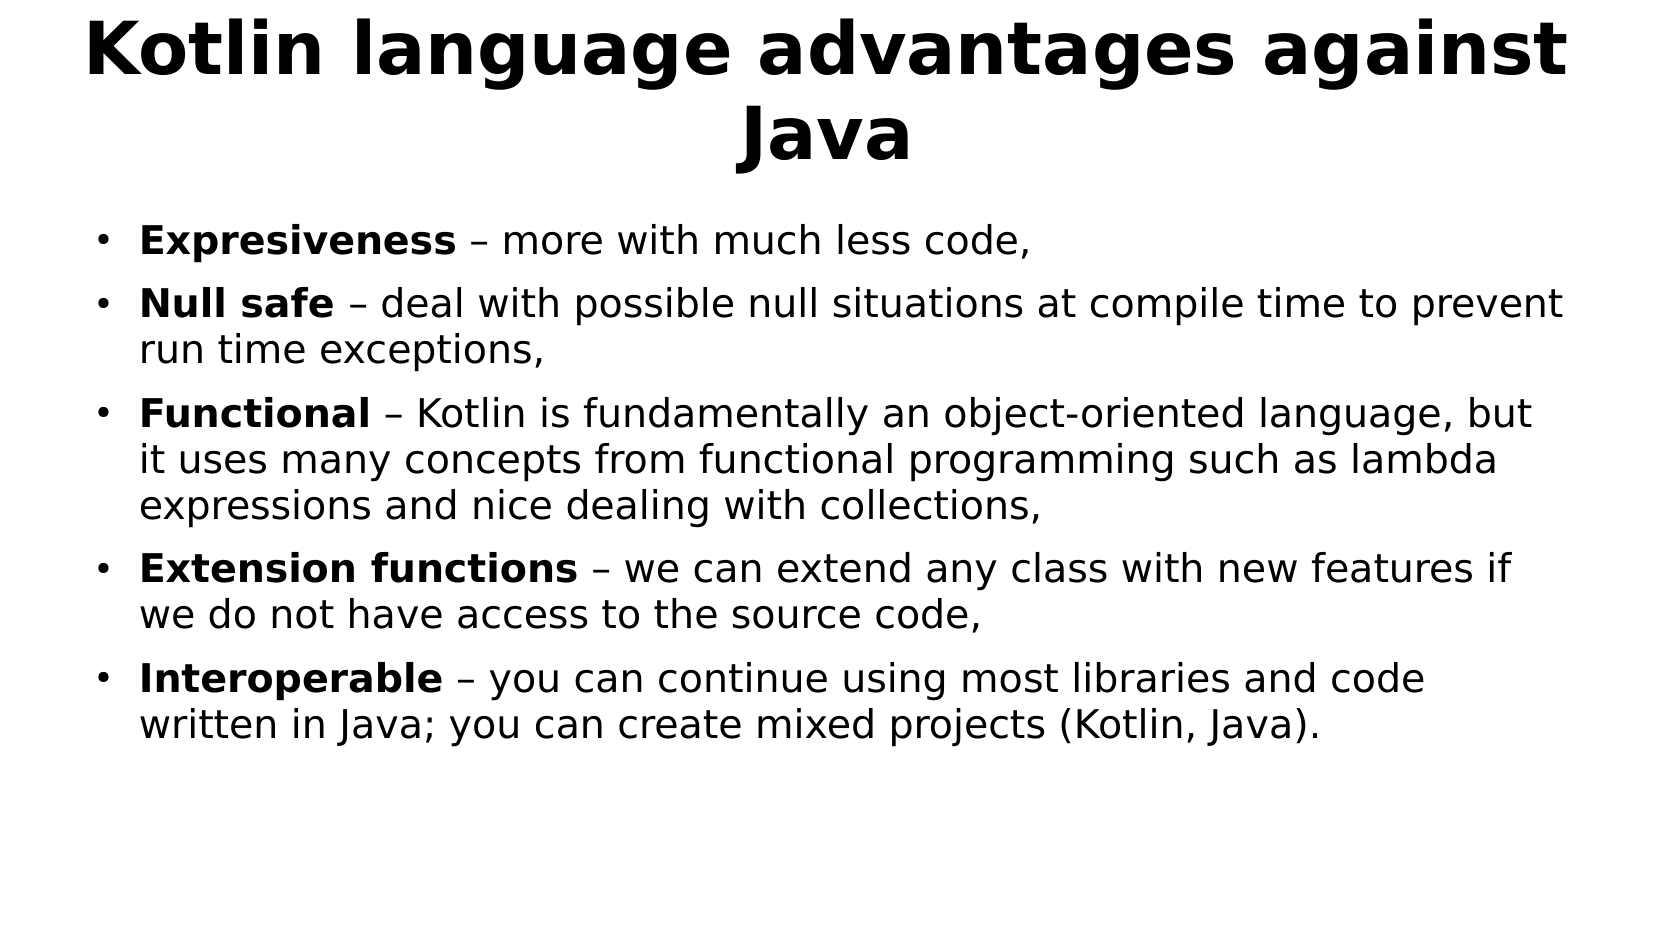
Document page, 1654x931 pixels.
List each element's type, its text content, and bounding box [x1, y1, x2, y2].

list Expresiveness – more with much less code, Null safe – deal with possible null situations at compile time to prevent run time exceptions, Functional – Kotlin is fundamentally an object-oriented language, but it uses many concepts from functional programming such as lambda expressions and nice dealing with collections, Extension functions – we can extend any class with new features if we do not have access to the source code, Interoperable – you can continue using most libraries and code written in Java; you can create mixed projects (Kotlin, Java). [82, 217, 1571, 758]
title Kotlin language advantages against Java [82, 6, 1571, 177]
